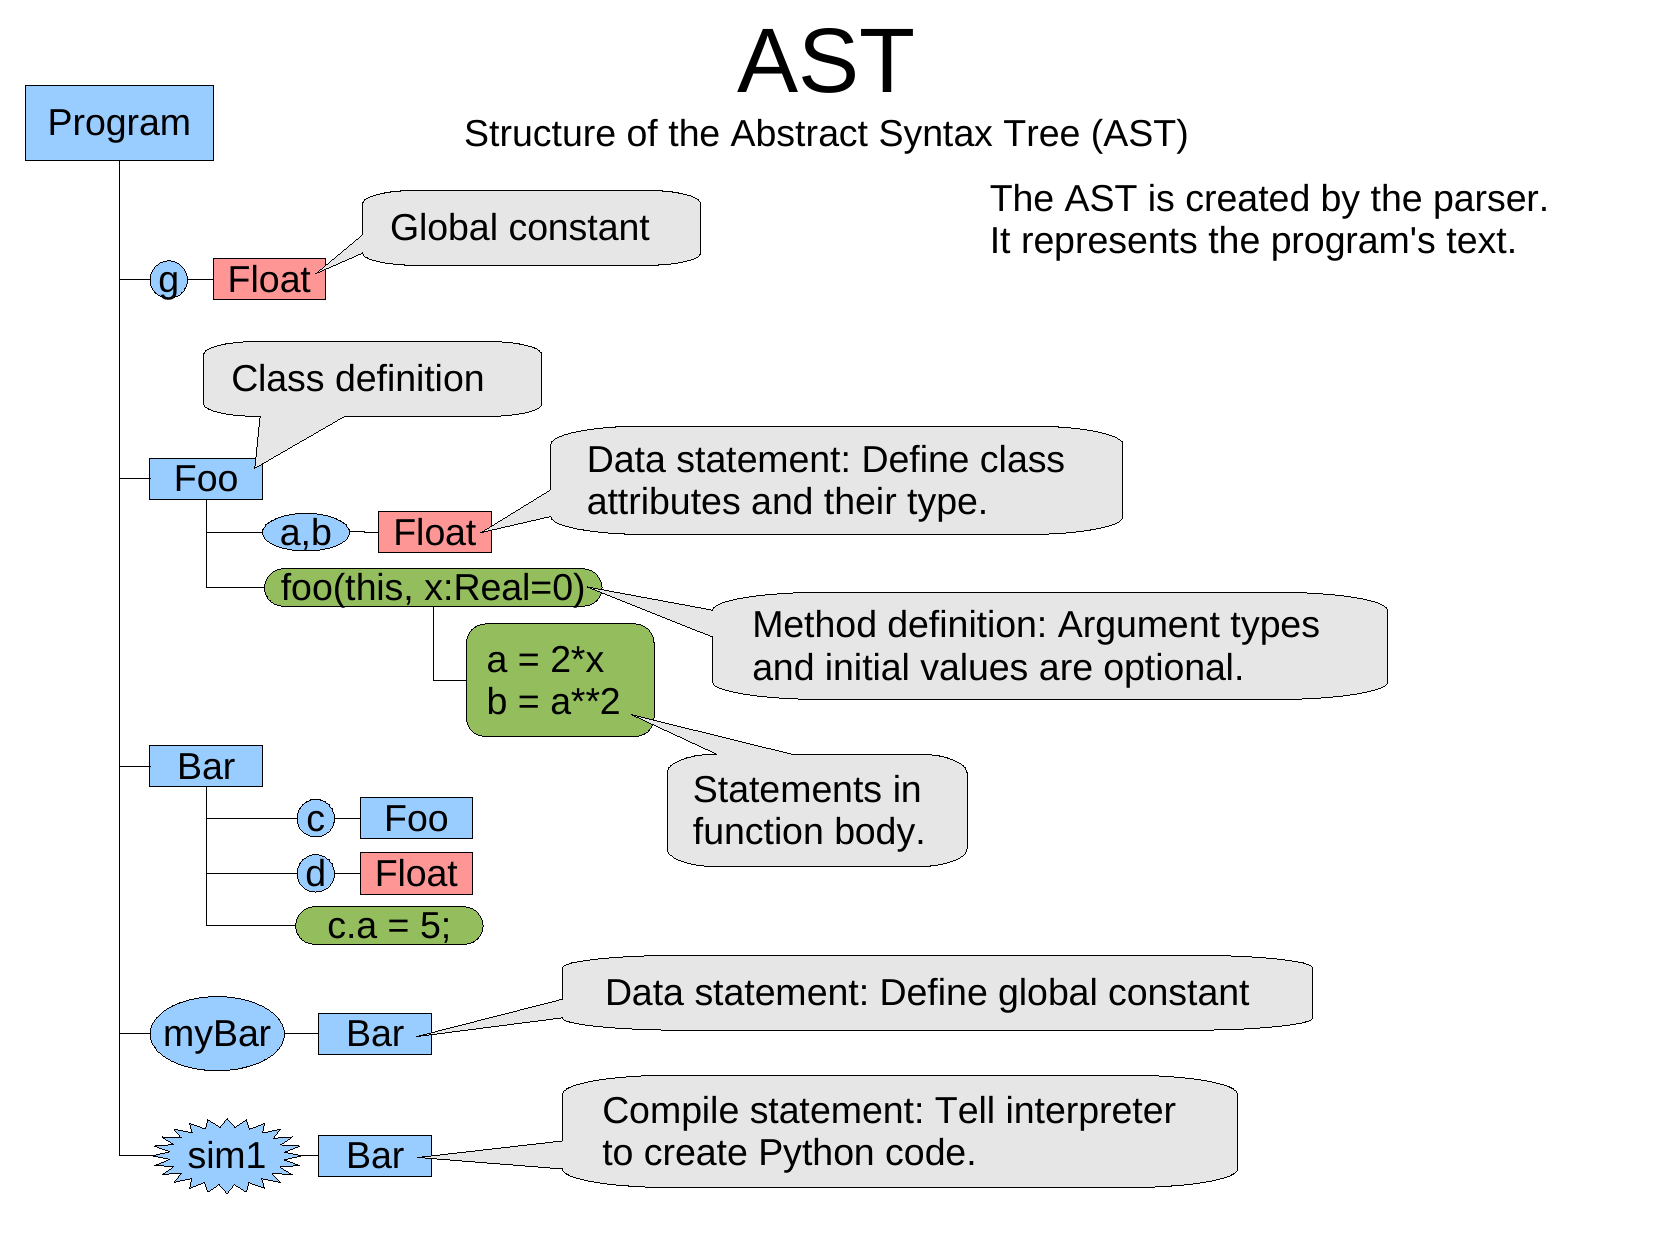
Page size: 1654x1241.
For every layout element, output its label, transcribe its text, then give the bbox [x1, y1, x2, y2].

text_box Float [360, 852, 473, 895]
text_box a = 2*x b = a**2 [466, 623, 655, 737]
text_box Float [378, 511, 492, 553]
text_box Bar [318, 1013, 432, 1055]
text_box d [297, 854, 335, 893]
text_box Class definition [203, 341, 542, 469]
text_box g [150, 260, 188, 298]
text_box sim1 [152, 1118, 303, 1194]
text_box Method definition: Argument types and initial values are optional. [587, 586, 1388, 700]
text_box c.a = 5; [295, 906, 484, 945]
text_box myBar [150, 996, 285, 1071]
text_box Bar [149, 745, 263, 787]
text_box c [296, 799, 335, 837]
text_box Foo [149, 458, 263, 500]
text_box Float [213, 258, 326, 300]
text_box The AST is created by the parser. It represents the program's text. [975, 169, 1576, 329]
text_box Statements in function body. [631, 714, 968, 867]
text_box Foo [360, 797, 473, 839]
text_box Program [25, 85, 214, 161]
text_box a,b [262, 513, 350, 551]
text_box foo(this, x:Real=0) [264, 568, 603, 607]
text_box Bar [318, 1135, 432, 1177]
text_box g [163, 274, 173, 290]
title AST Structure of the Abstract Syntax Tree (AST) [82, 9, 1571, 155]
text_box Data statement: Define class attributes and their type. [480, 426, 1123, 535]
text_box Compile statement: Tell interpreter to create Python code. [417, 1075, 1238, 1188]
text_box Data statement: Define global constant [416, 955, 1313, 1037]
text_box Global constant [315, 190, 701, 274]
